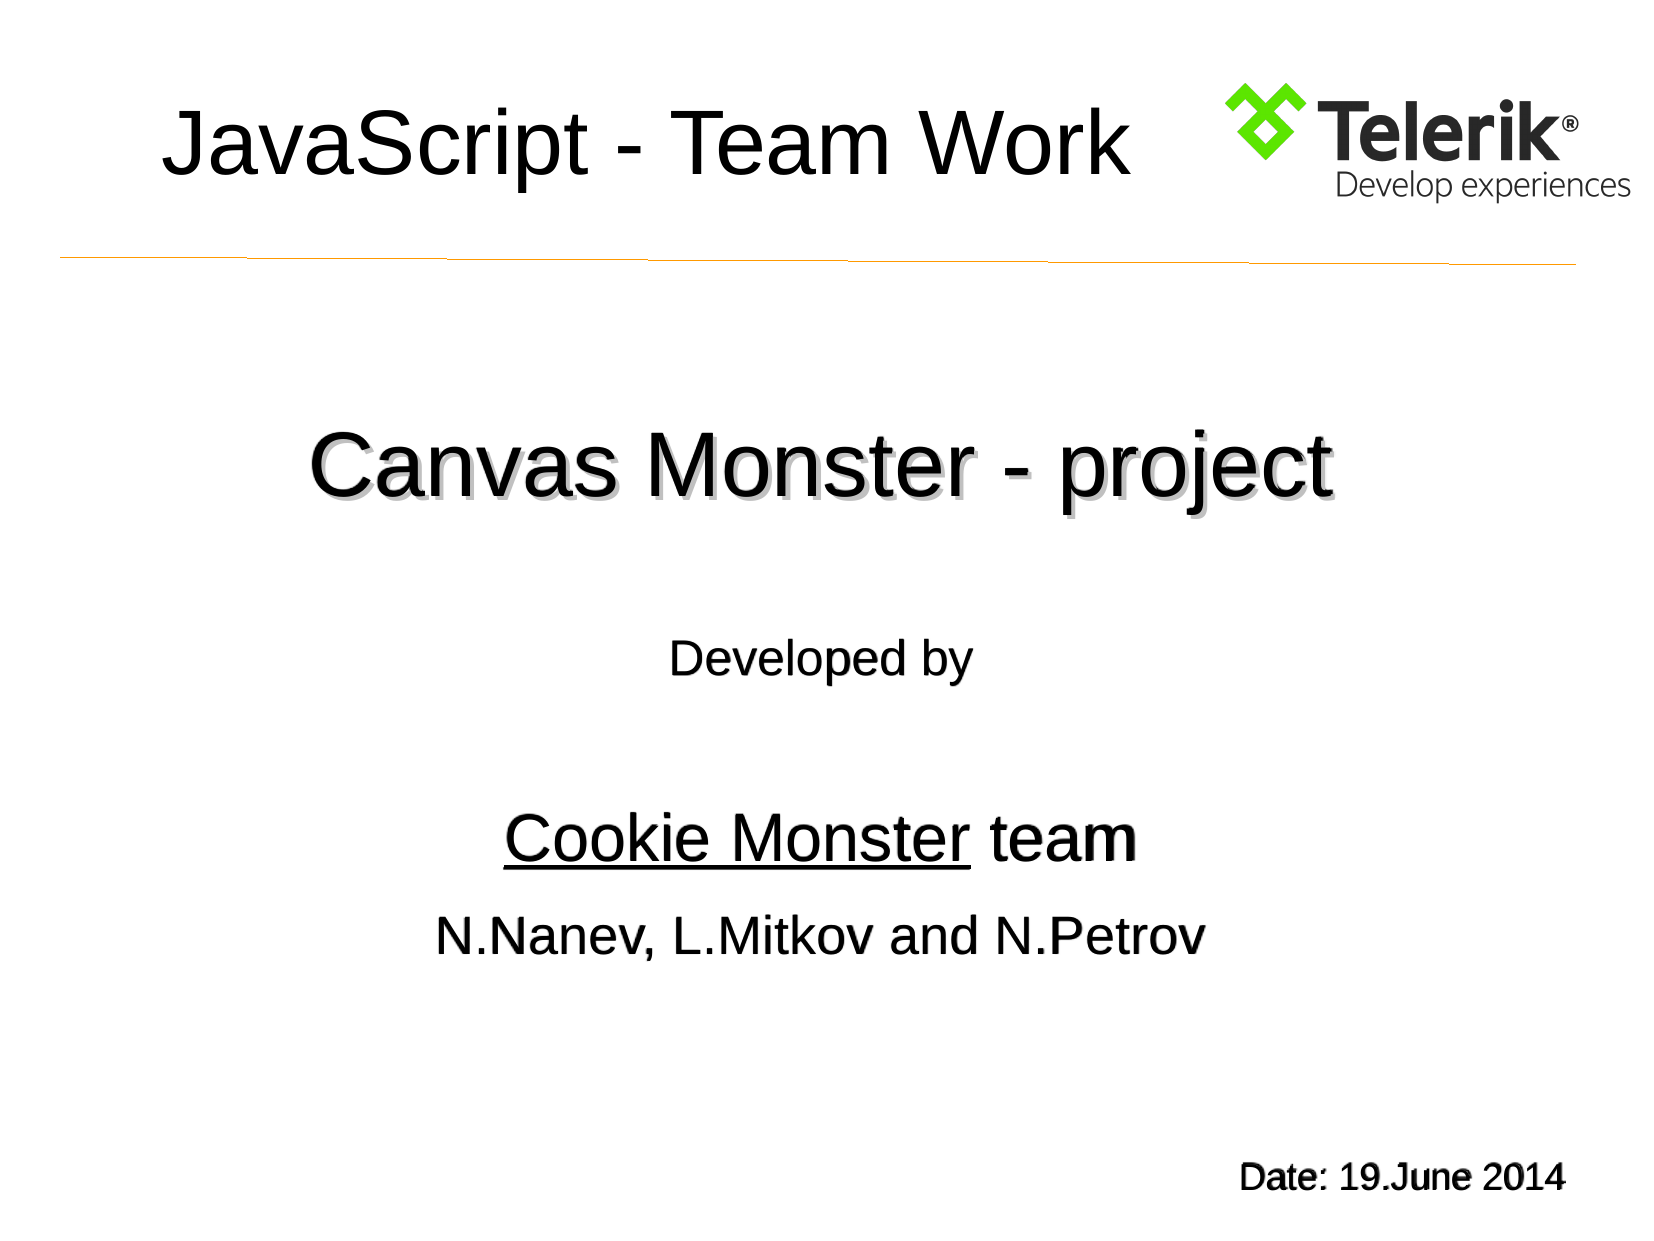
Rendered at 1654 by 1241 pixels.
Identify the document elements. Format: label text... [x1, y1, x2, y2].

picture [1211, 58, 1654, 221]
title JavaScript - Team Work [82, 49, 1211, 237]
list Canvas Monster - project Developed by Cookie Monster team N.Nanev, L.Mitkov and N.Petrov Date: 19.June 2014 [76, 413, 1565, 1199]
